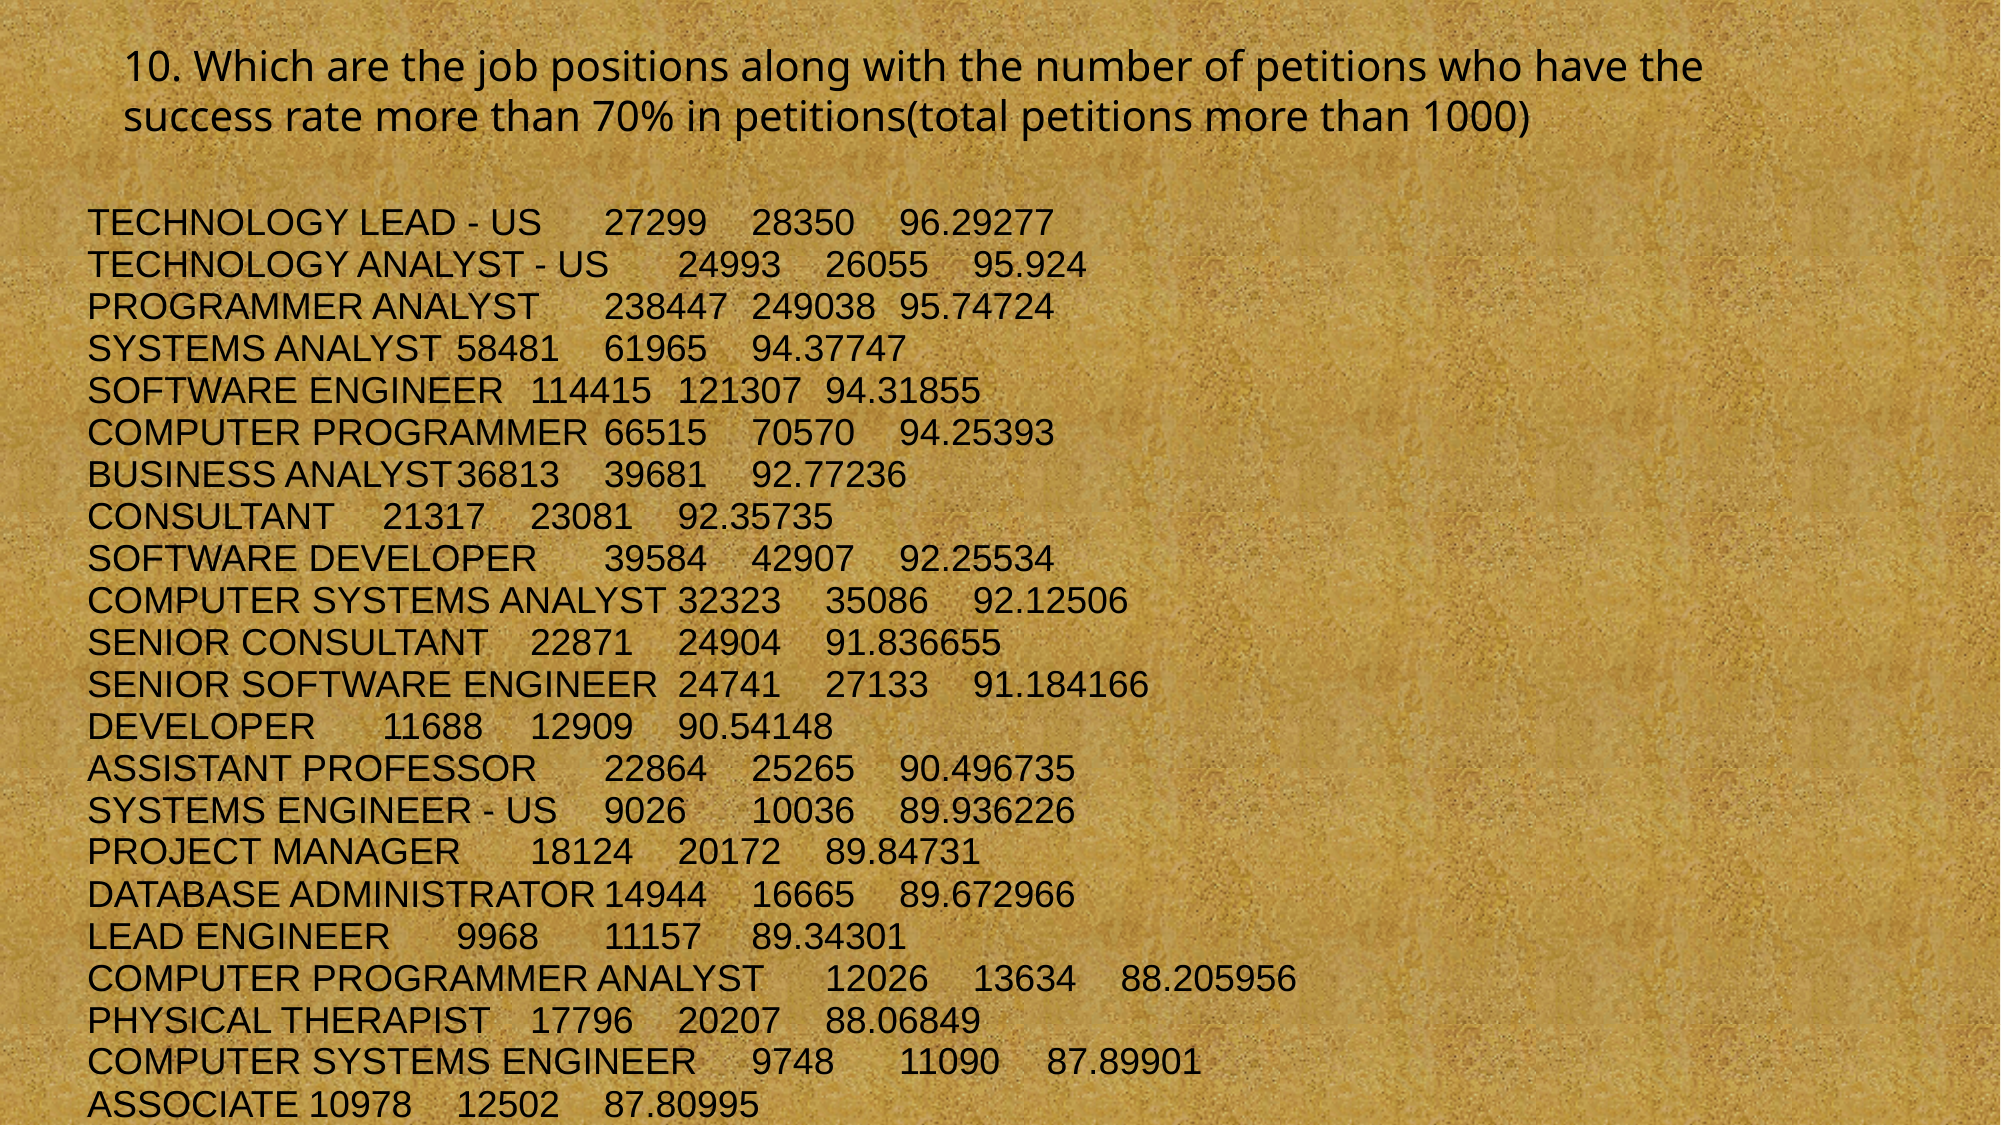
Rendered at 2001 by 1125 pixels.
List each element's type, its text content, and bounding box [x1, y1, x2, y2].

text_box TECHNOLOGY LEAD - US 27299 28350 96.29277 TECHNOLOGY ANALYST - US 24993 26055 95.924 PROGRAMMER ANALYST 238447 249038 95.74724 SYSTEMS ANALYST 58481 61965 94.37747 SOFTWARE ENGINEER 114415 121307 94.31855 COMPUTER PROGRAMMER 66515 70570 94.25393 BUSINESS ANALYST 36813 39681 92.77236 CONSULTANT 21317 23081 92.35735 SOFTWARE DEVELOPER 39584 42907 92.25534 COMPUTER SYSTEMS ANALYST 32323 35086 92.12506 SENIOR CONSULTANT 22871 24904 91.836655 SENIOR SOFTWARE ENGINEER 24741 27133 91.184166 DEVELOPER 11688 12909 90.54148 ASSISTANT PROFESSOR 22864 25265 90.496735 SYSTEMS ENGINEER - US 9026 10036 89.936226 PROJECT MANAGER 18124 20172 89.84731 DATABASE ADMINISTRATOR 14944 16665 89.672966 LEAD ENGINEER 9968 11157 89.34301 COMPUTER PROGRAMMER ANALYST 12026 13634 88.205956 PHYSICAL THERAPIST 17796 20207 88.06849 COMPUTER SYSTEMS ENGINEER 9748 11090 87.89901 ASSOCIATE 10978 12502 87.80995 [72, 193, 1543, 1125]
picture [0, 0, 2001, 1125]
text_box [98, 176, 1873, 234]
title 10. Which are the job positions along with the number of petitions who have the success rate more than 70% in petitions(total petitions more than 1000) [108, 0, 1844, 148]
